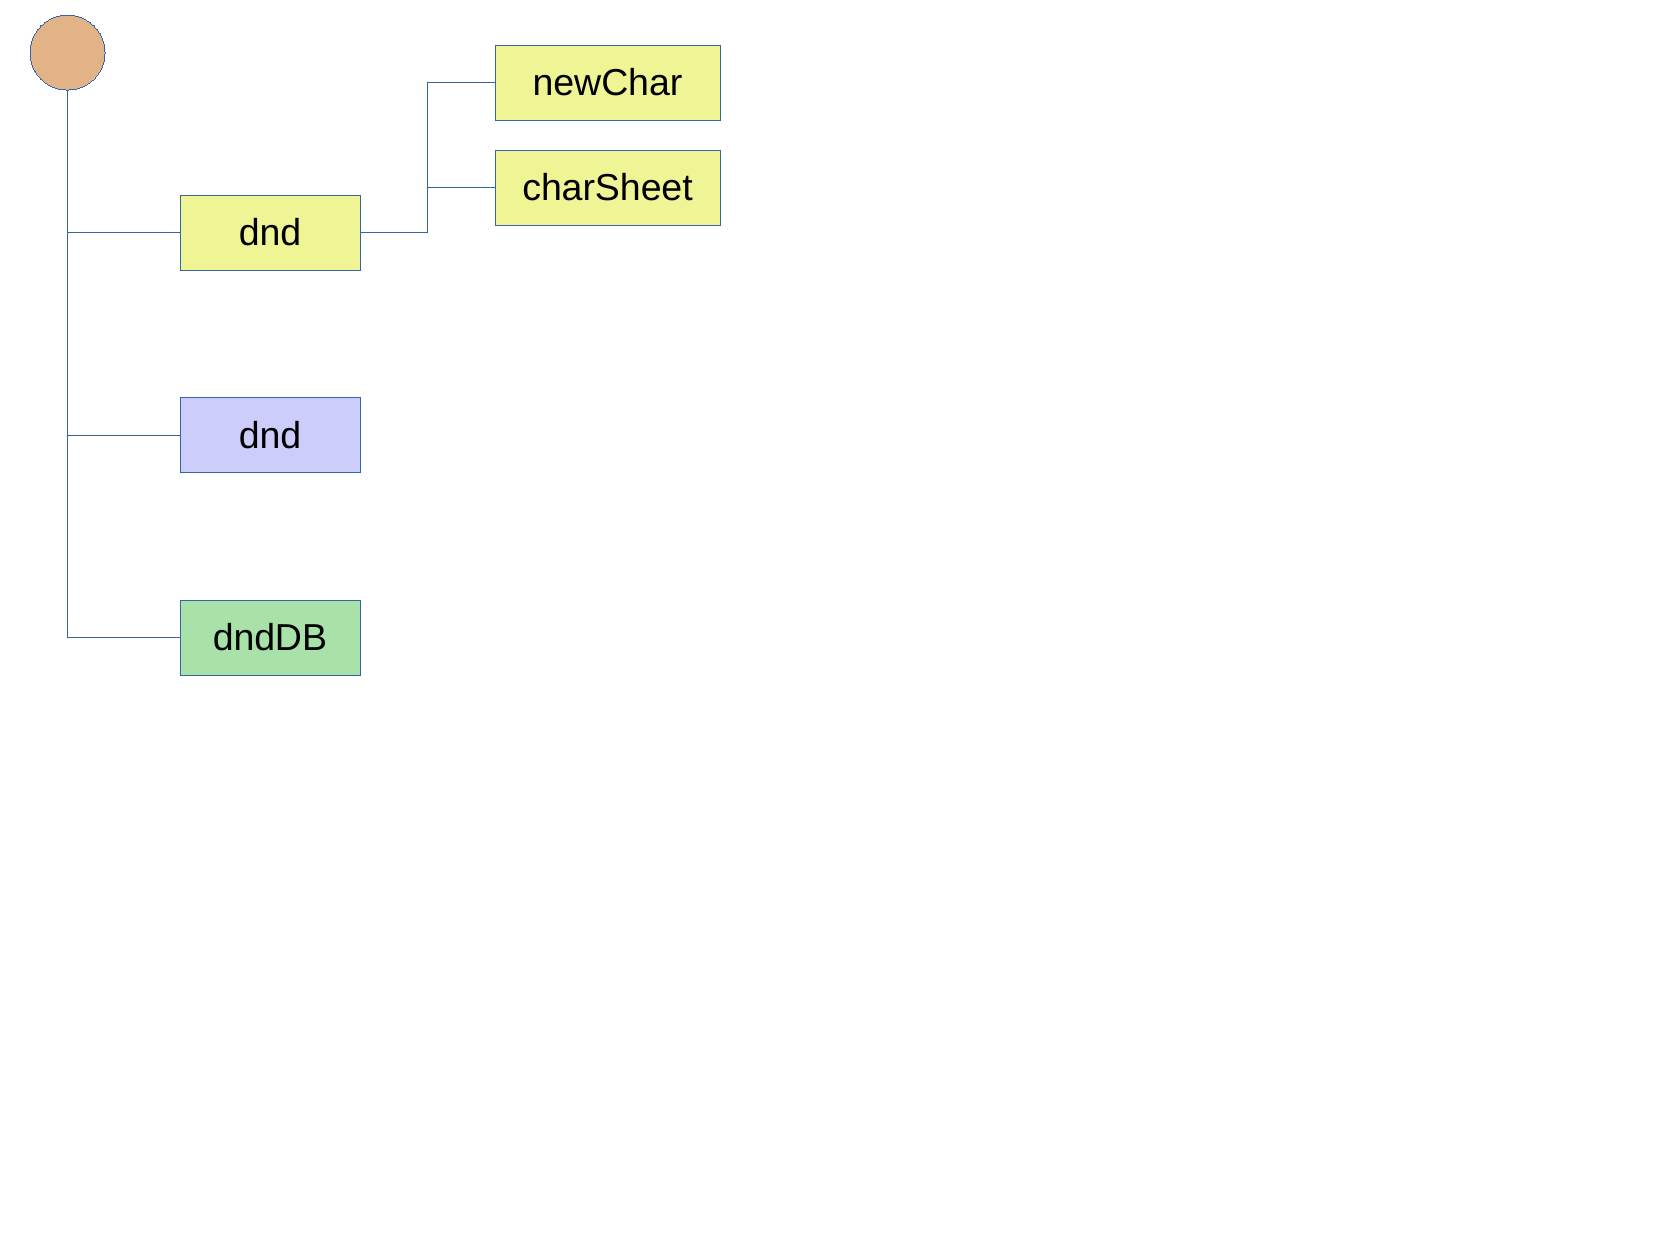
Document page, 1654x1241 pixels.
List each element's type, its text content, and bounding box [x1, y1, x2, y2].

text_box dndDB [180, 600, 361, 676]
text_box newChar [495, 45, 721, 121]
text_box charSheet [495, 150, 721, 226]
text_box dnd [180, 397, 361, 473]
text_box dnd [180, 195, 361, 271]
text_box [30, 15, 106, 91]
